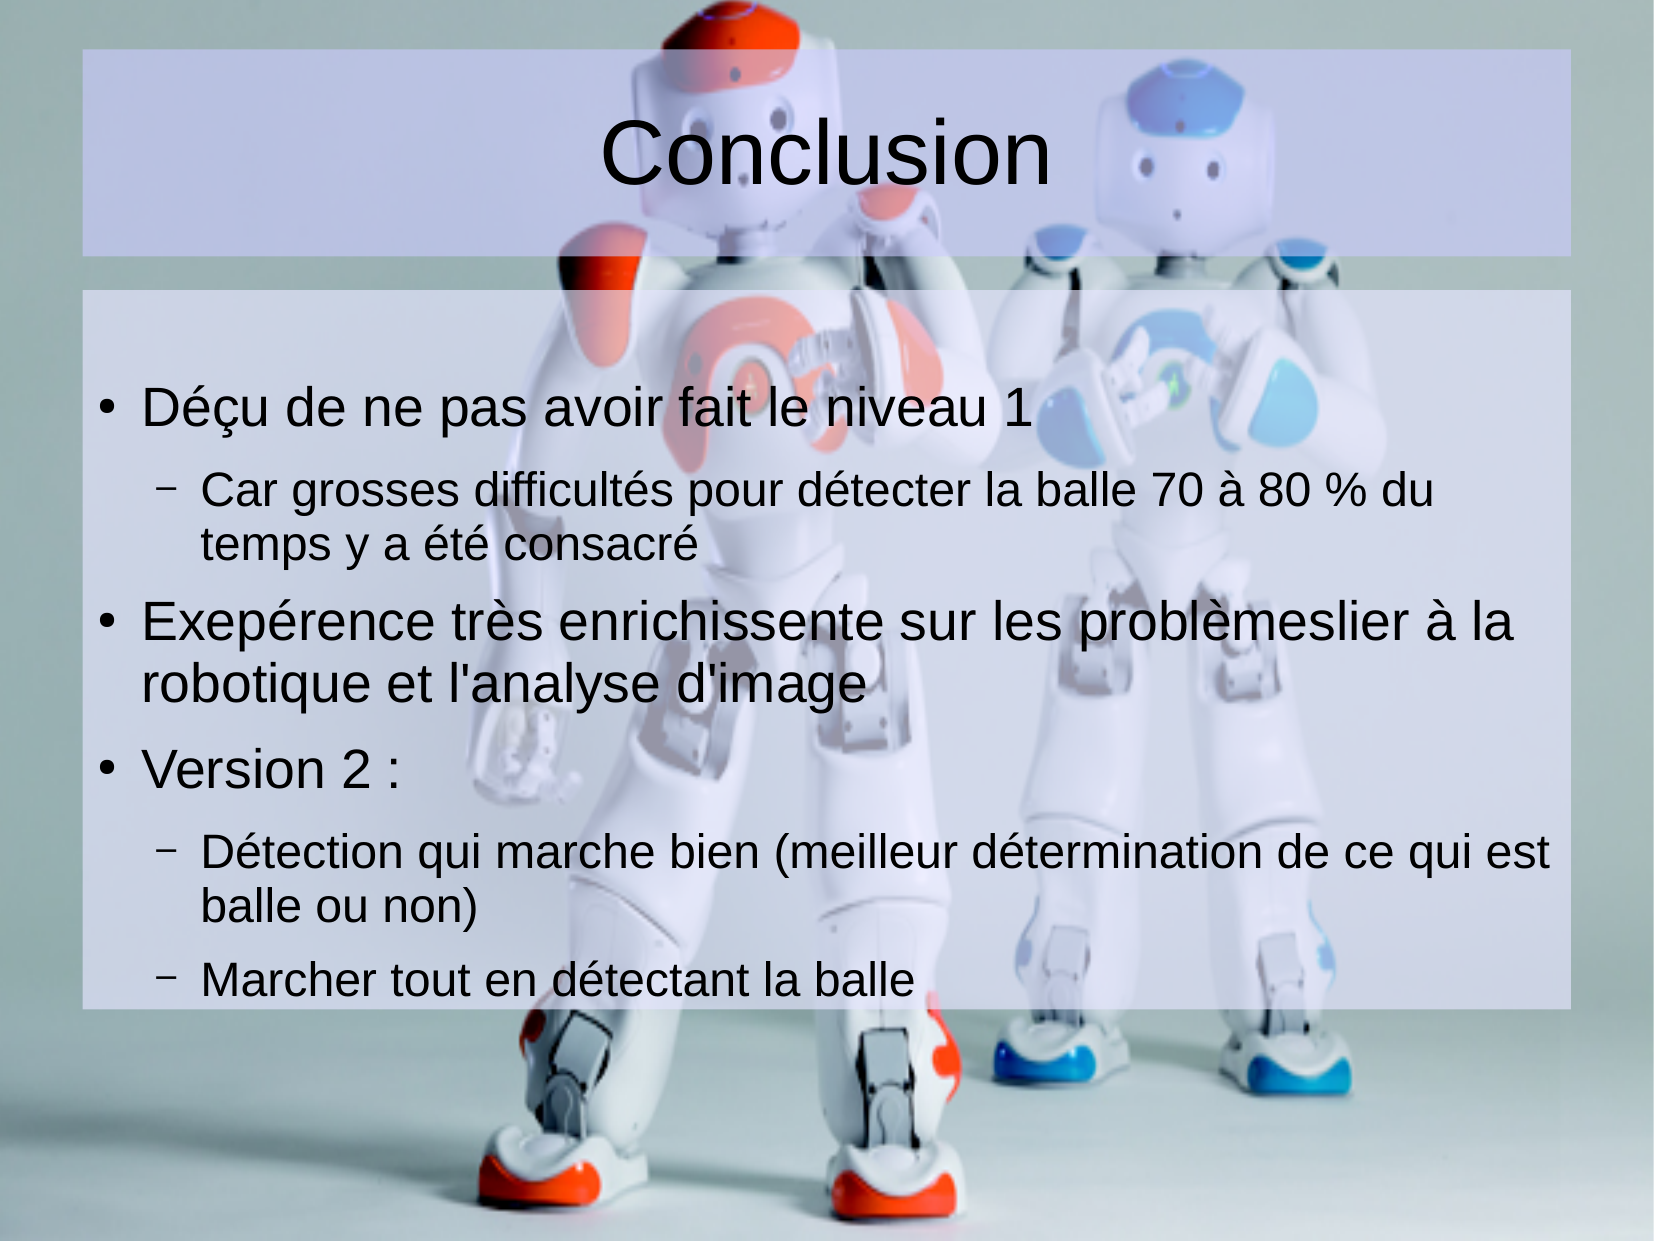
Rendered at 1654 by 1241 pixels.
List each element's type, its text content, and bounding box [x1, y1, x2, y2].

picture [0, 0, 1654, 1241]
list Déçu de ne pas avoir fait le niveau 1 Car grosses difficultés pour détecter la balle 70 à 80 % du temps y a été consacré Exepérence très enrichissente sur les problèmeslier à la robotique et l'analyse d'image Version 2 : Détection qui marche bien (meilleur détermination de ce qui est balle ou non) Marcher tout en détectant la balle [82, 290, 1571, 1010]
title Conclusion [82, 49, 1571, 257]
